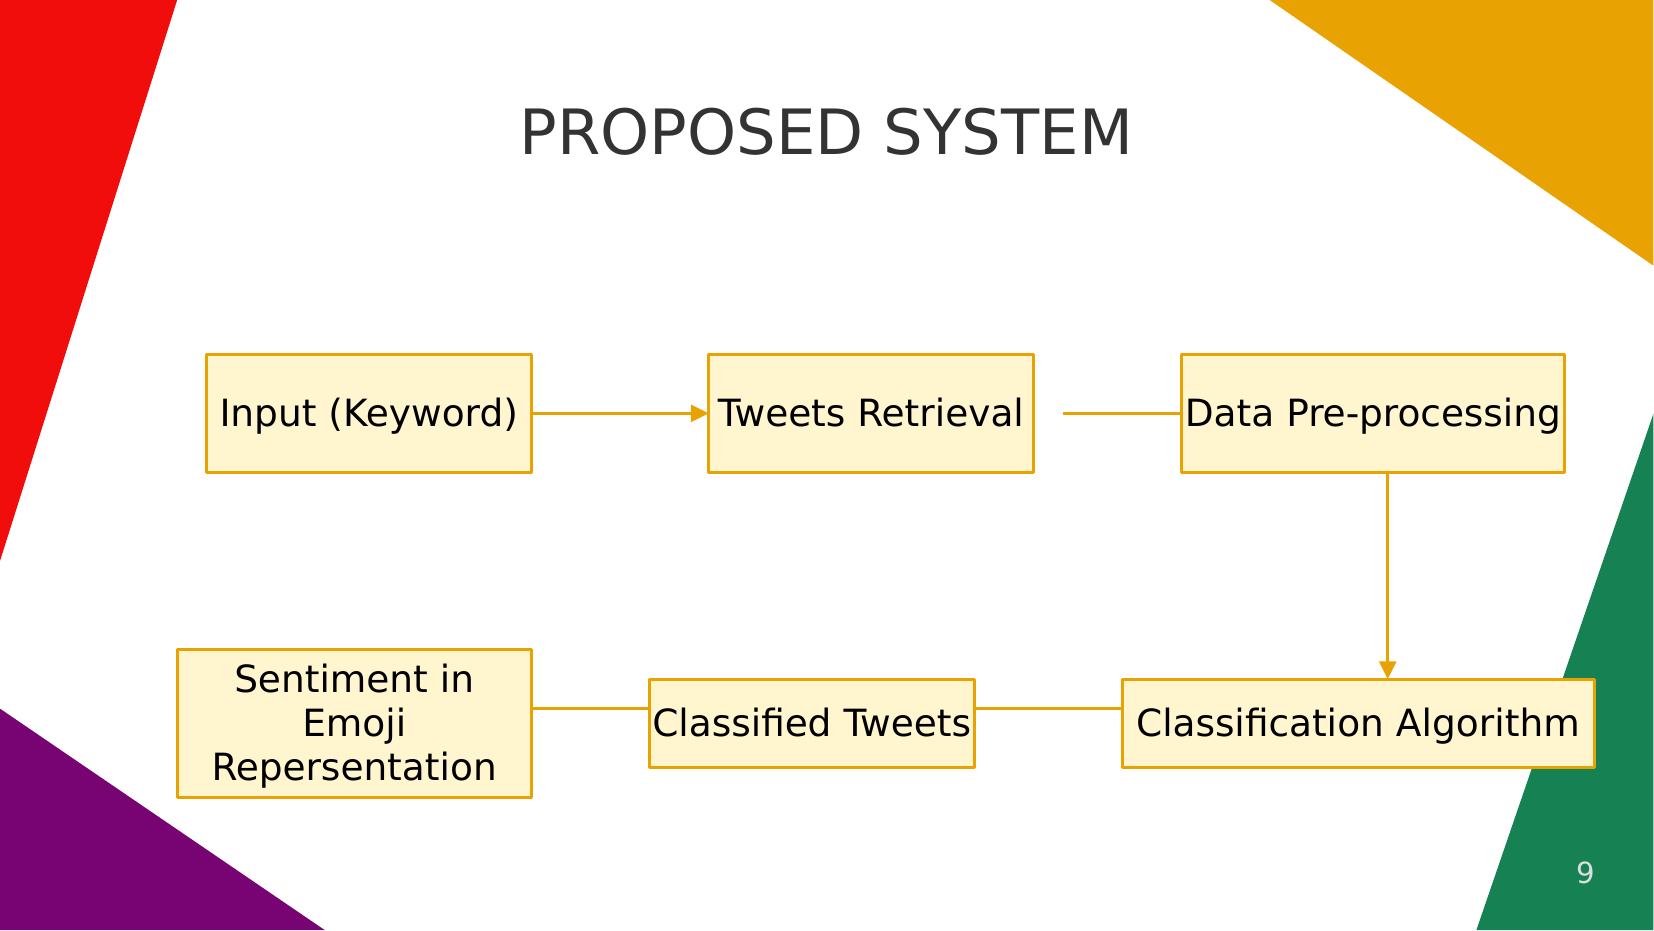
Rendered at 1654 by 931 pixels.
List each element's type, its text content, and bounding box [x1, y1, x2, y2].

title PROPOSED SYSTEM [118, 59, 1536, 207]
text_box Sentiment in Emoji Repersentation [177, 649, 532, 798]
text_box Tweets Retrieval [708, 354, 1034, 473]
text_box Classified Tweets [649, 679, 975, 768]
text_box Classification Algorithm [1122, 679, 1595, 768]
text_box Data Pre-processing [1181, 354, 1565, 473]
text_box Input (Keyword) [206, 354, 532, 473]
